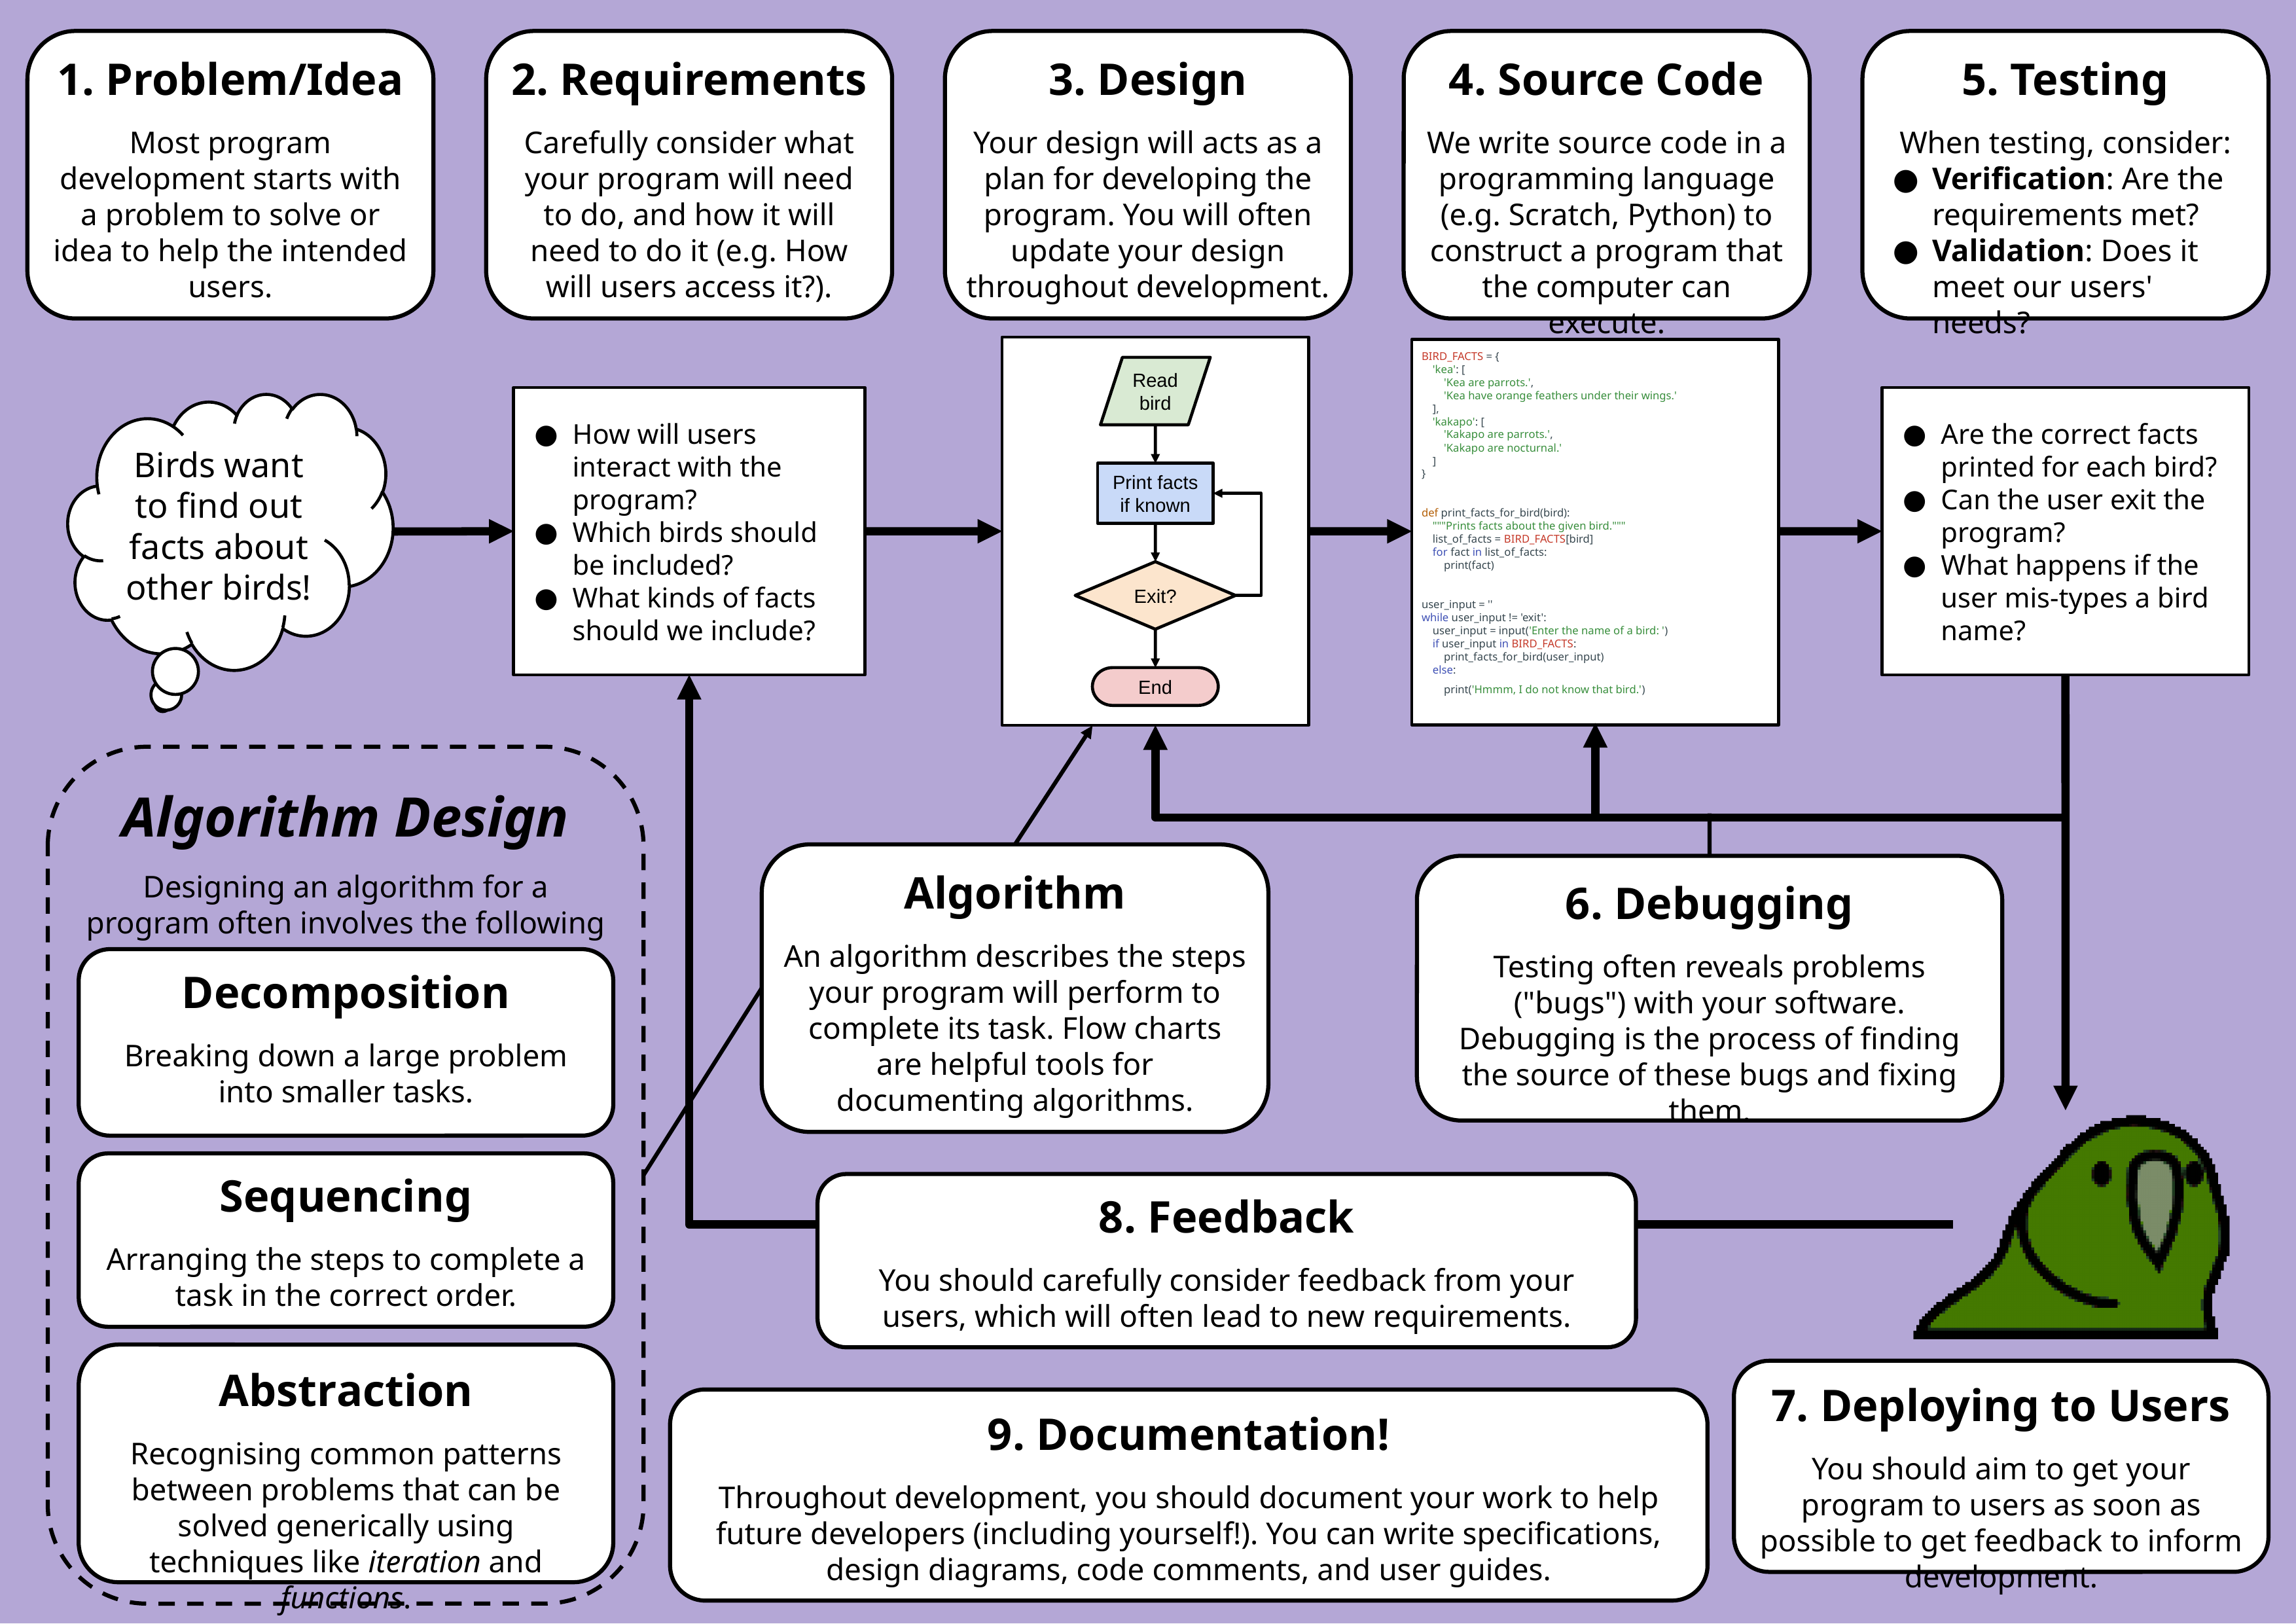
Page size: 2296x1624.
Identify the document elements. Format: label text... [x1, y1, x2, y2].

text_box 4. Source Code We write source code in a programming language (e.g. Scratch, Python) to construct a program that the computer can execute. [1403, 31, 1810, 319]
text_box Abstraction Recognising common patterns between problems that can be solved generically using techniques like iteration and functions. [79, 1344, 613, 1583]
text_box Algorithm Design Designing an algorithm for a program often involves the following activities: [47, 746, 644, 1604]
text_box 6. Debugging Testing often reveals problems ("bugs") with your software. Debugging is the process of finding the source of these bugs and fixing them. [1416, 856, 2003, 1121]
text_box Algorithm An algorithm describes the steps your program will perform to complete its task. Flow charts are helpful tools for documenting algorithms. [761, 844, 1268, 1132]
text_box How will users interact with the program? Which birds should be included? What kinds of facts should we include? [513, 388, 865, 676]
text_box BIRD_FACTS = { 'kea': [ 'Kea are parrots.', 'Kea have orange feathers under their wings.' ], 'kakapo': [ 'Kakapo are parrots.', 'Kakapo are nocturnal.' ] } def print_facts_for_bird(bird): """Prints facts about the given bird.""" list_of_facts = BIRD_FACTS[bird] for fact in list_of_facts: print(fact) user_input = '' while user_input != 'exit': user_input = input('Enter the name of a bird: ') if user_input in BIRD_FACTS: print_facts_for_bird(user_input) else: print('Hmmm, I do not know that bird.') [1412, 339, 1779, 725]
text_box [1002, 337, 1309, 725]
text_box End [1092, 667, 1219, 706]
text_box Birds want to find out facts about other birds! [67, 394, 393, 712]
text_box Sequencing Arranging the steps to complete a task in the correct order. [79, 1153, 613, 1327]
text_box Are the correct facts printed for each bird? Can the user exit the program? What happens if the user mis-types a bird name? [1882, 388, 2250, 676]
text_box 2. Requirements Carefully consider what your program will need to do, and how it will need to do it (e.g. How will users access it?). [486, 31, 893, 319]
text_box Print facts if known [1098, 463, 1213, 523]
text_box 5. Testing When testing, consider: Verification: Are the requirements met? Validation: Does it meet our users' needs? [1862, 31, 2269, 319]
text_box 8. Feedback You should carefully consider feedback from your users, which will often lead to new requirements. [817, 1174, 1636, 1348]
text_box 1. Problem/Idea Most program development starts with a problem to solve or idea to help the intended users. [27, 31, 434, 319]
picture [1882, 1110, 2250, 1339]
text_box Decomposition Breaking down a large problem into smaller tasks. [79, 949, 613, 1136]
text_box 9. Documentation! Throughout development, you should document your work to help future developers (including yourself!). You can write specifications, design diagrams, code comments, and user guides. [670, 1389, 1708, 1601]
text_box 3. Design Your design will acts as a plan for developing the program. You will often update your design throughout development. [944, 31, 1352, 319]
text_box Exit? [1075, 562, 1236, 629]
text_box 7. Deploying to Users You should aim to get your program to users as soon as possible to get feedback to inform development. [1734, 1360, 2269, 1572]
text_box Read bird [1100, 357, 1211, 425]
